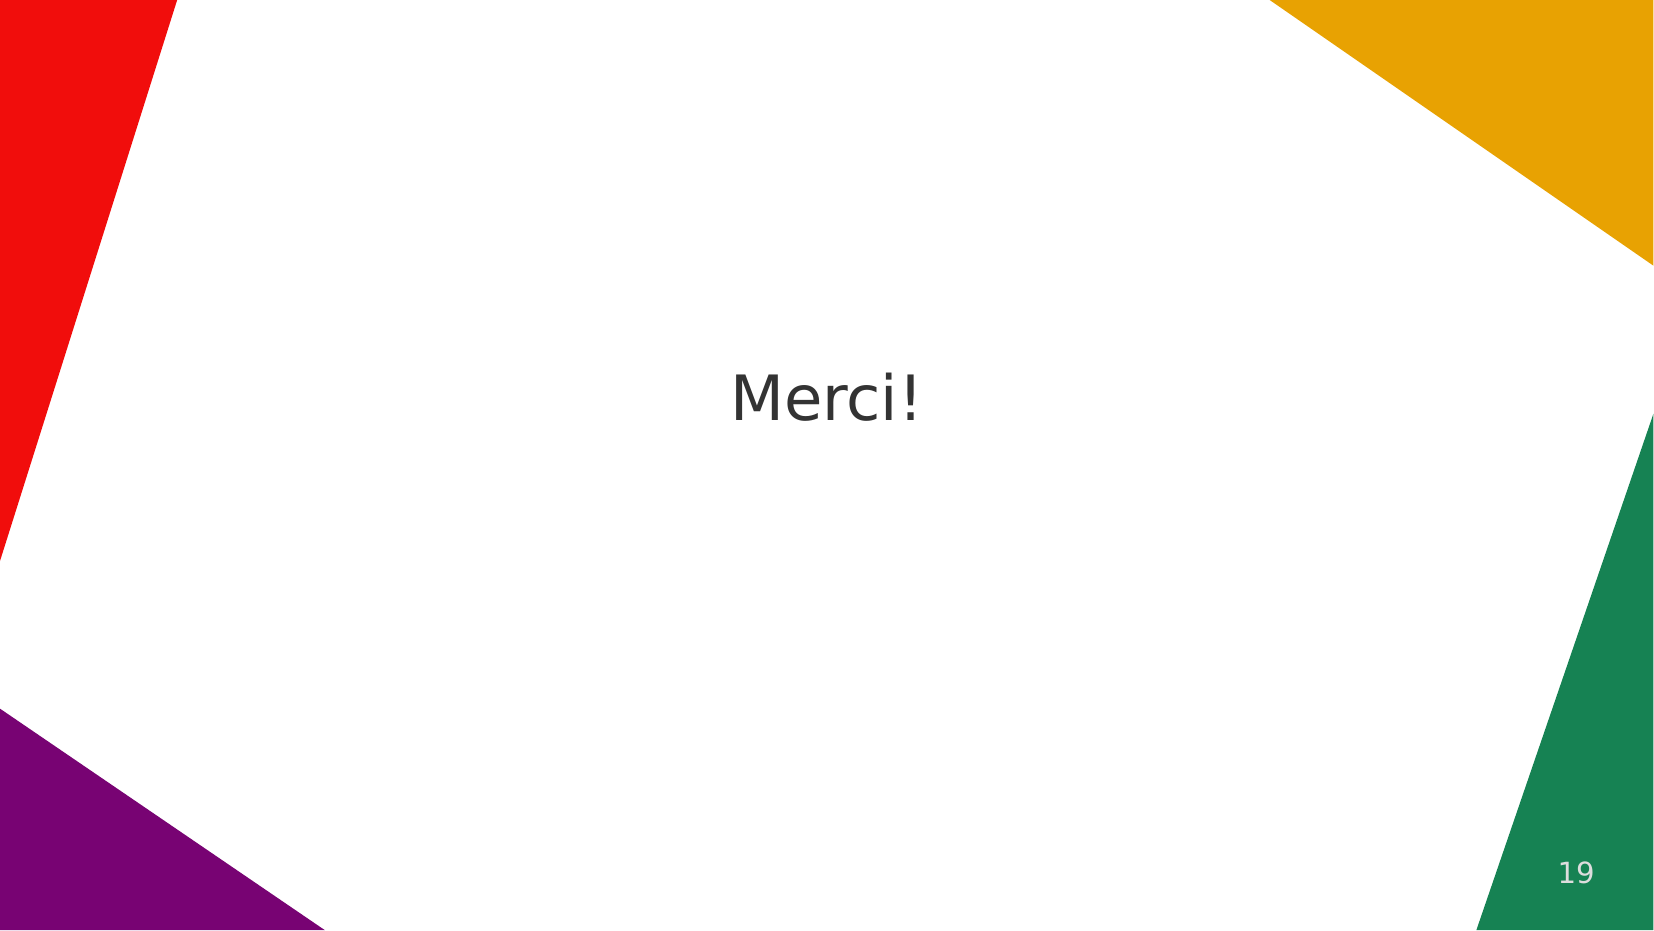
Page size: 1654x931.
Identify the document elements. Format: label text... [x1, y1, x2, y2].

title Merci! [118, 324, 1536, 473]
